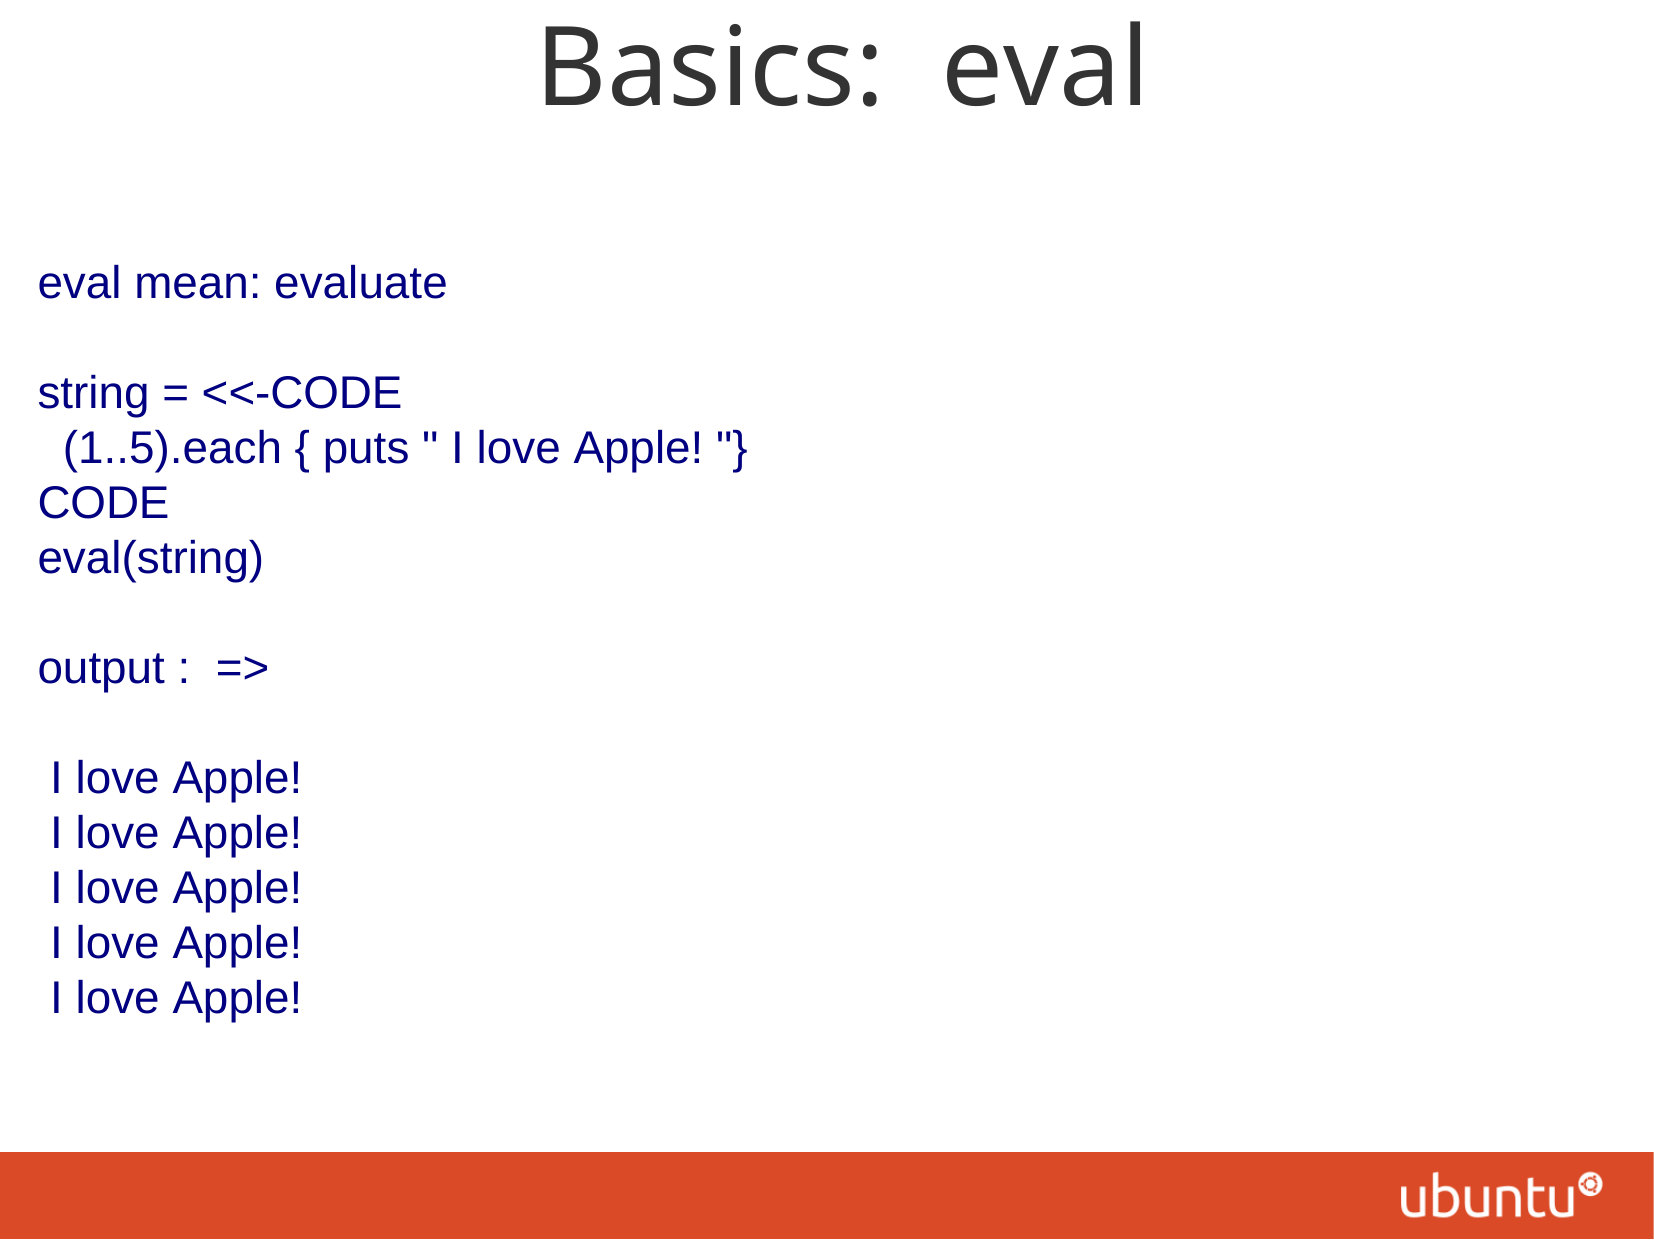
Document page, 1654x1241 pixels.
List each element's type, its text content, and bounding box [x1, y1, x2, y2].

title Basics: eval [73, 0, 1613, 141]
picture [0, 1152, 1654, 1239]
subtitle eval mean: evaluate string = <<-CODE (1..5).each { puts " I love Apple! "} CODE eval(string) output : => I love Apple! I love Apple! I love Apple! I love Apple! I love Apple! [37, 150, 1613, 1126]
